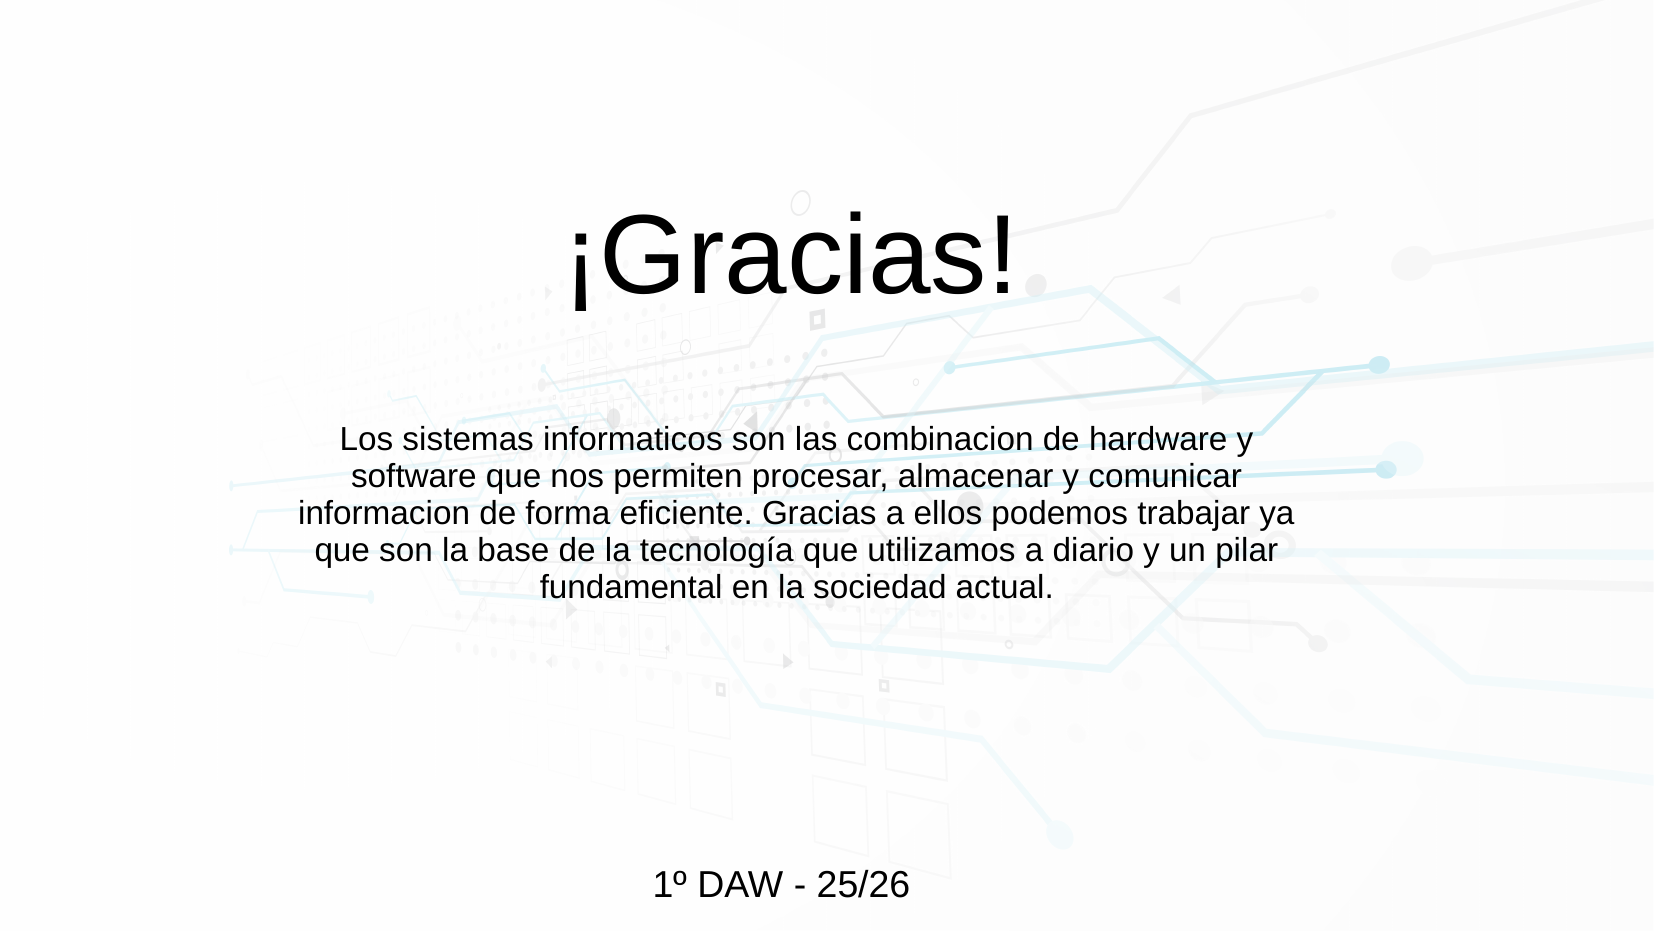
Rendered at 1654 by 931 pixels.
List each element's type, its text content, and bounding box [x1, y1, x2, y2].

text_box Los sistemas informaticos son las combinacion de hardware y software que nos permiten procesar, almacenar y comunicar informacion de forma eficiente. Gracias a ellos podemos trabajar ya que son la base de la tecnología que utilizamos a diario y un pilar fundamental en la sociedad actual. [265, 413, 1329, 680]
text_box ¡Gracias! [547, 184, 1034, 325]
text_box 1º DAW - 25/26 [637, 856, 926, 914]
